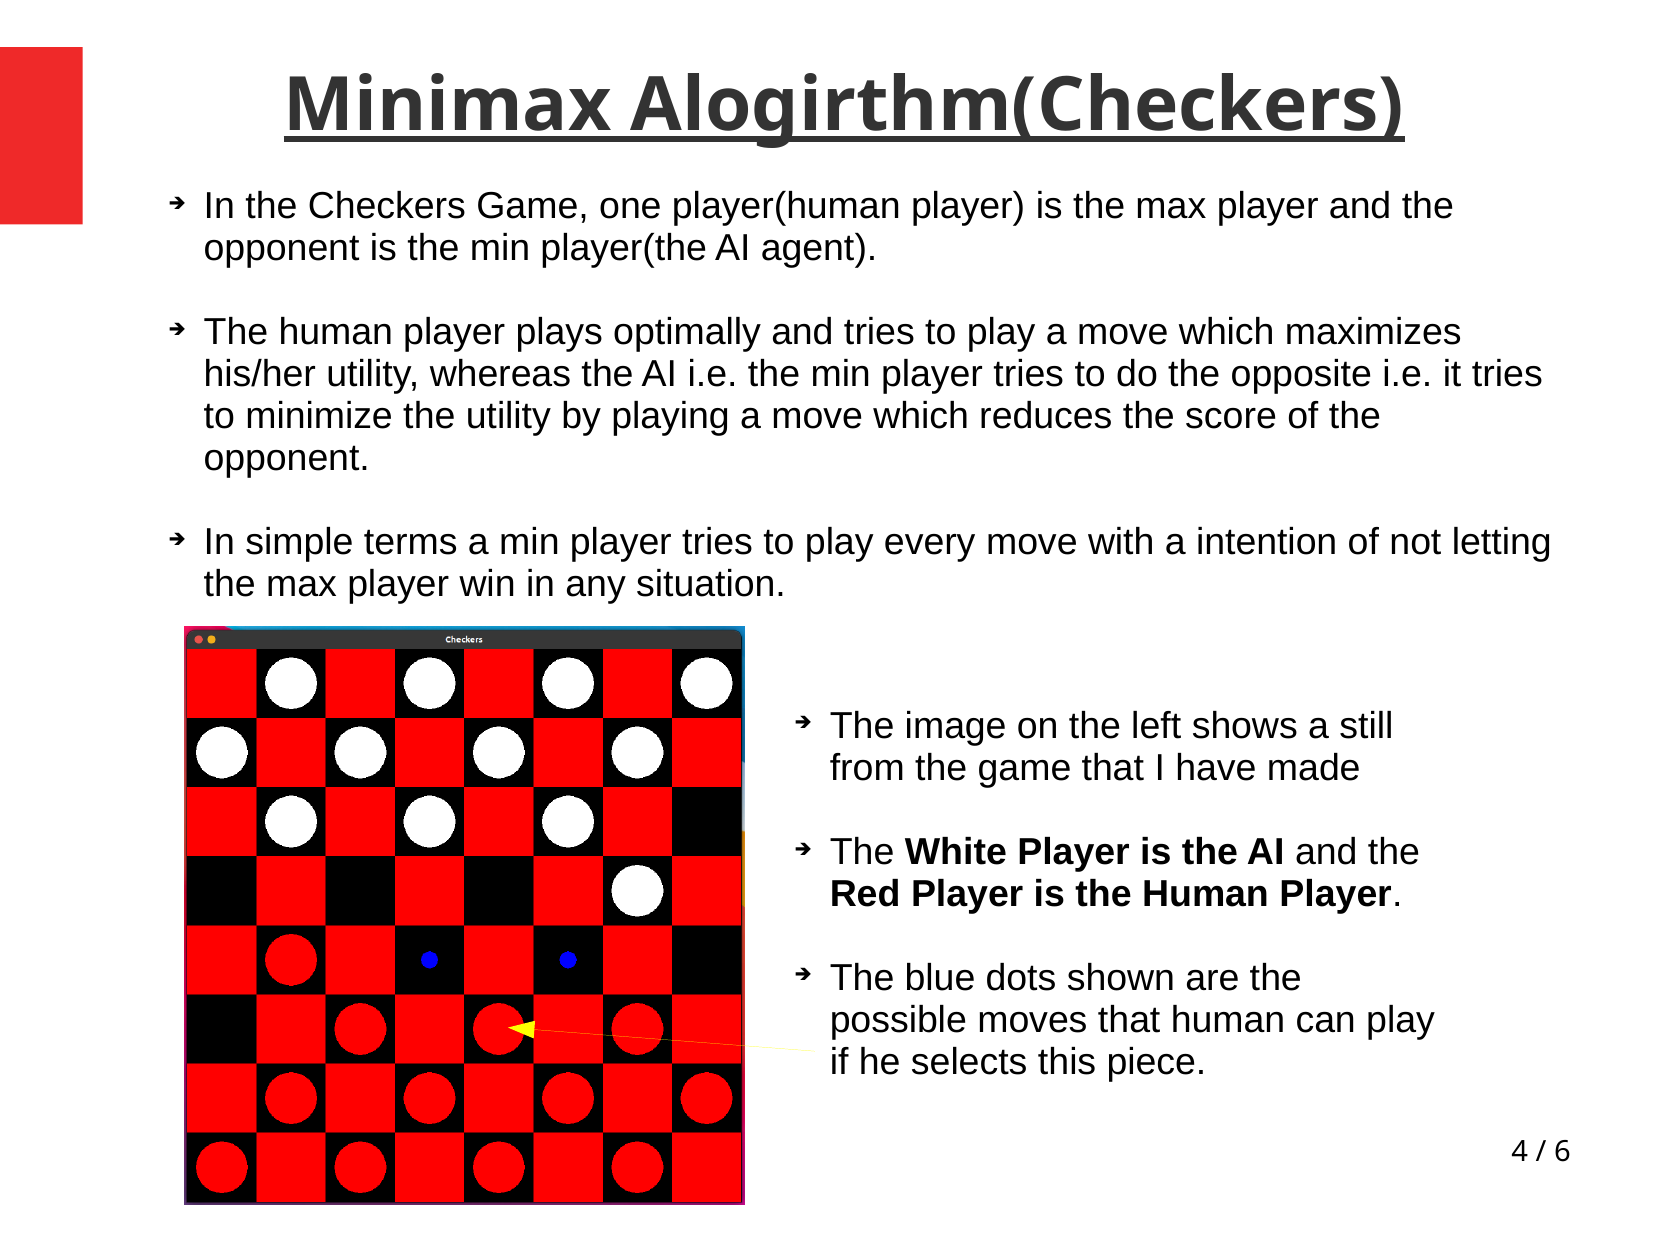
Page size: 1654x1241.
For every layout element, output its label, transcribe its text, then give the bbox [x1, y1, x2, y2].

picture [184, 626, 745, 1205]
text_box The image on the left shows a still from the game that I have made The White Player is the AI and the Red Player is the Human Player. The blue dots shown are the possible moves that human can play if he selects this piece. [779, 696, 1453, 1090]
text_box In the Checkers Game, one player(human player) is the max player and the opponent is the min player(the AI agent). The human player plays optimally and tries to play a move which maximizes his/her utility, whereas the AI i.e. the min player tries to do the opposite i.e. it tries to minimize the utility by playing a move which reduces the score of the opponent. In simple terms a min player tries to play every move with a intention of not letting the max player win in any situation. [153, 177, 1571, 612]
title Minimax Alogirthm(Checkers) [118, 49, 1571, 154]
